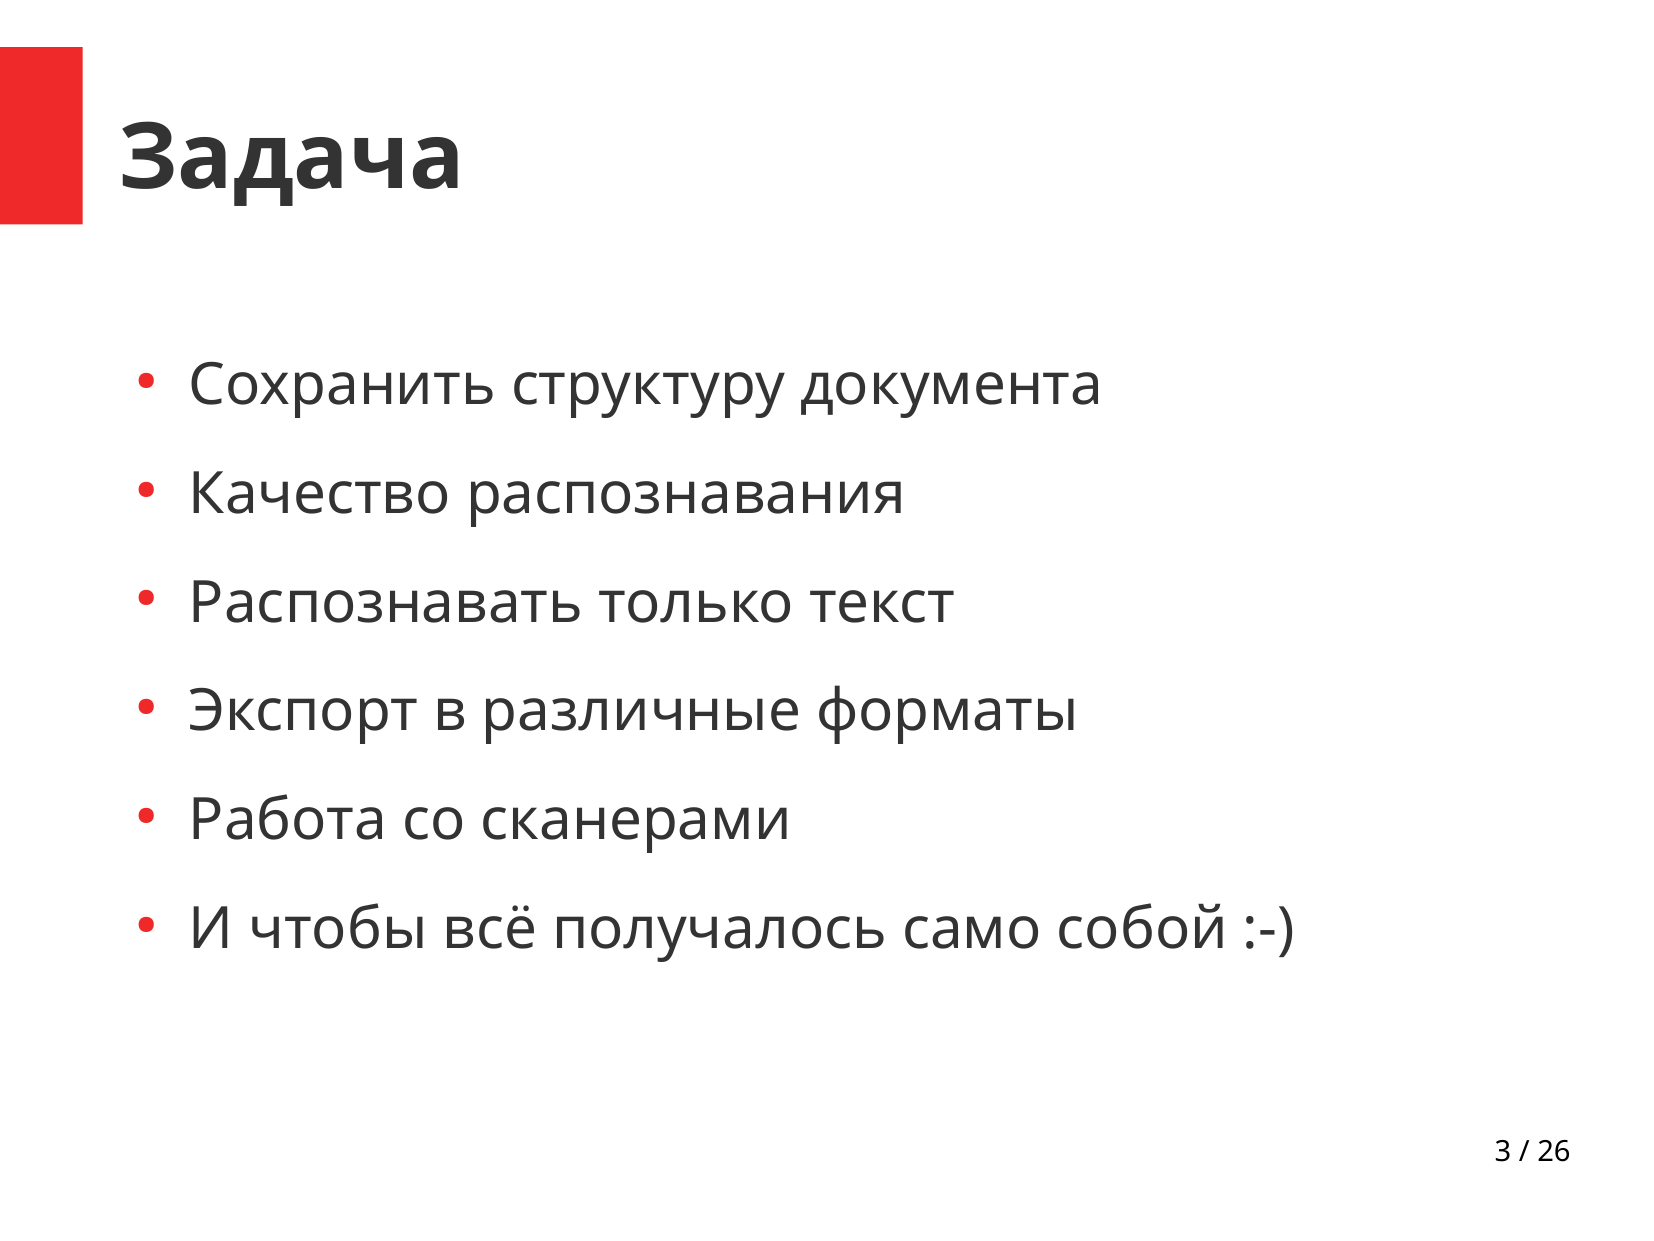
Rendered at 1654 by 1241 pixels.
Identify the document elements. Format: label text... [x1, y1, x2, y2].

list Сохранить структуру документа Качество распознавания Распознавать только текст Экспорт в различные форматы Работа со сканерами И чтобы всё получалось само собой :-) [118, 342, 1536, 1062]
title Задача [118, 49, 1571, 257]
